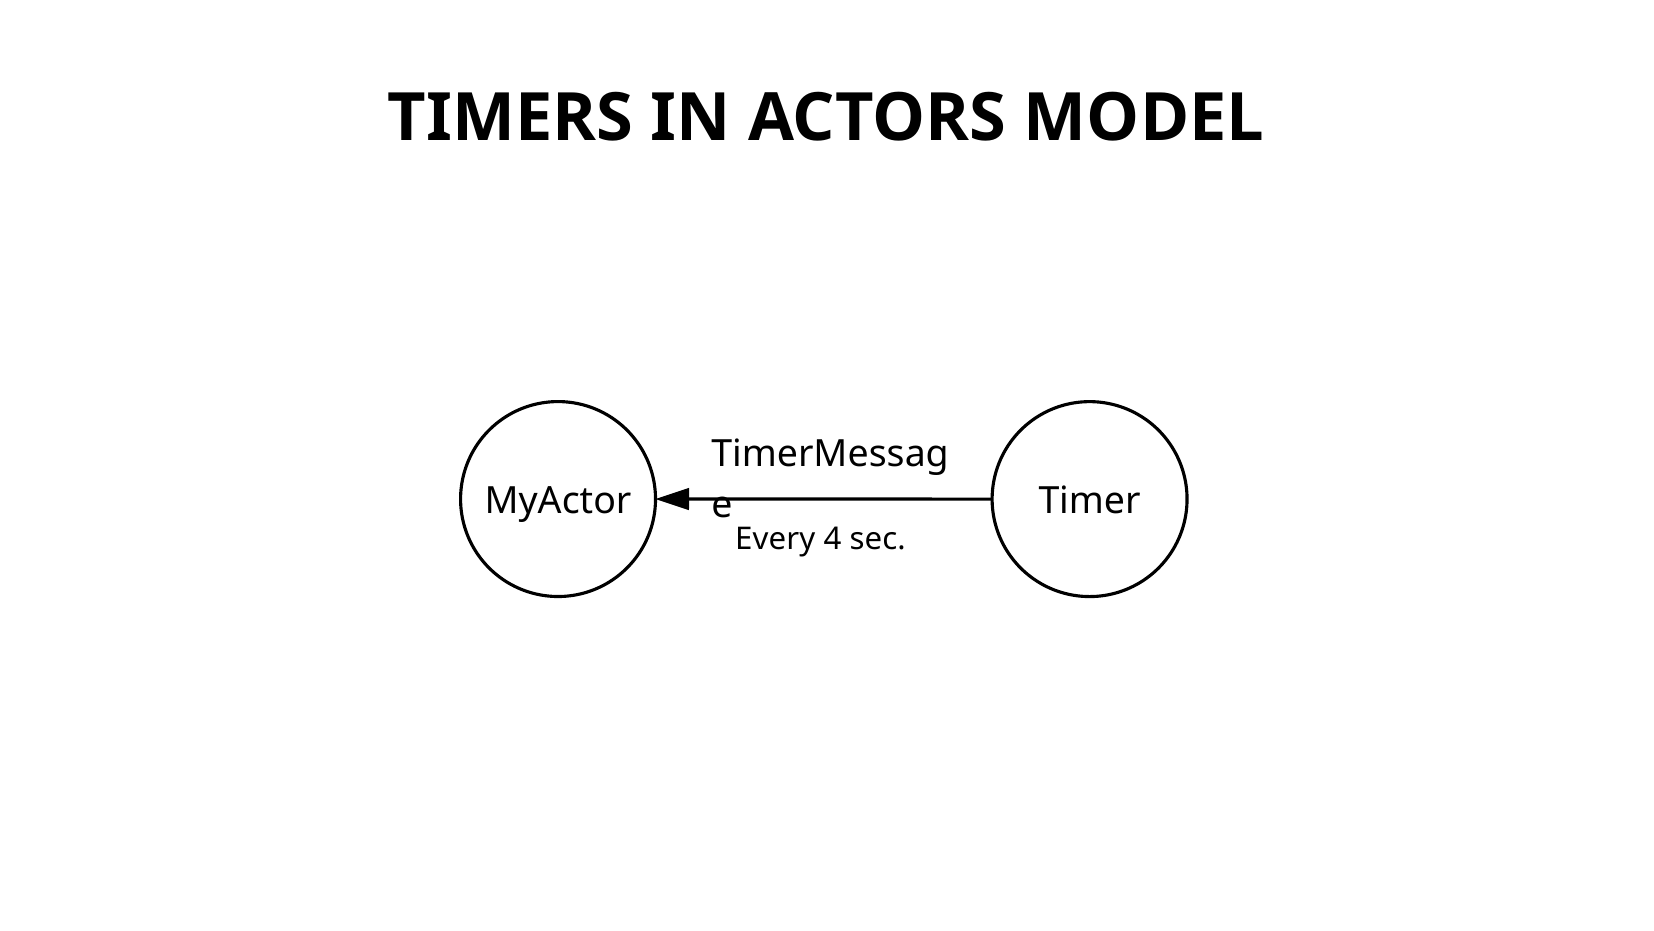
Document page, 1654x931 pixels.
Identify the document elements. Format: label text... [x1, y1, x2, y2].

title TIMERS IN ACTORS MODEL [82, 36, 1571, 193]
text_box Timer [992, 401, 1188, 597]
text_box MyActor [460, 401, 656, 597]
text_box TimerMessage [696, 419, 975, 491]
text_box Every 4 sec. [720, 508, 969, 562]
